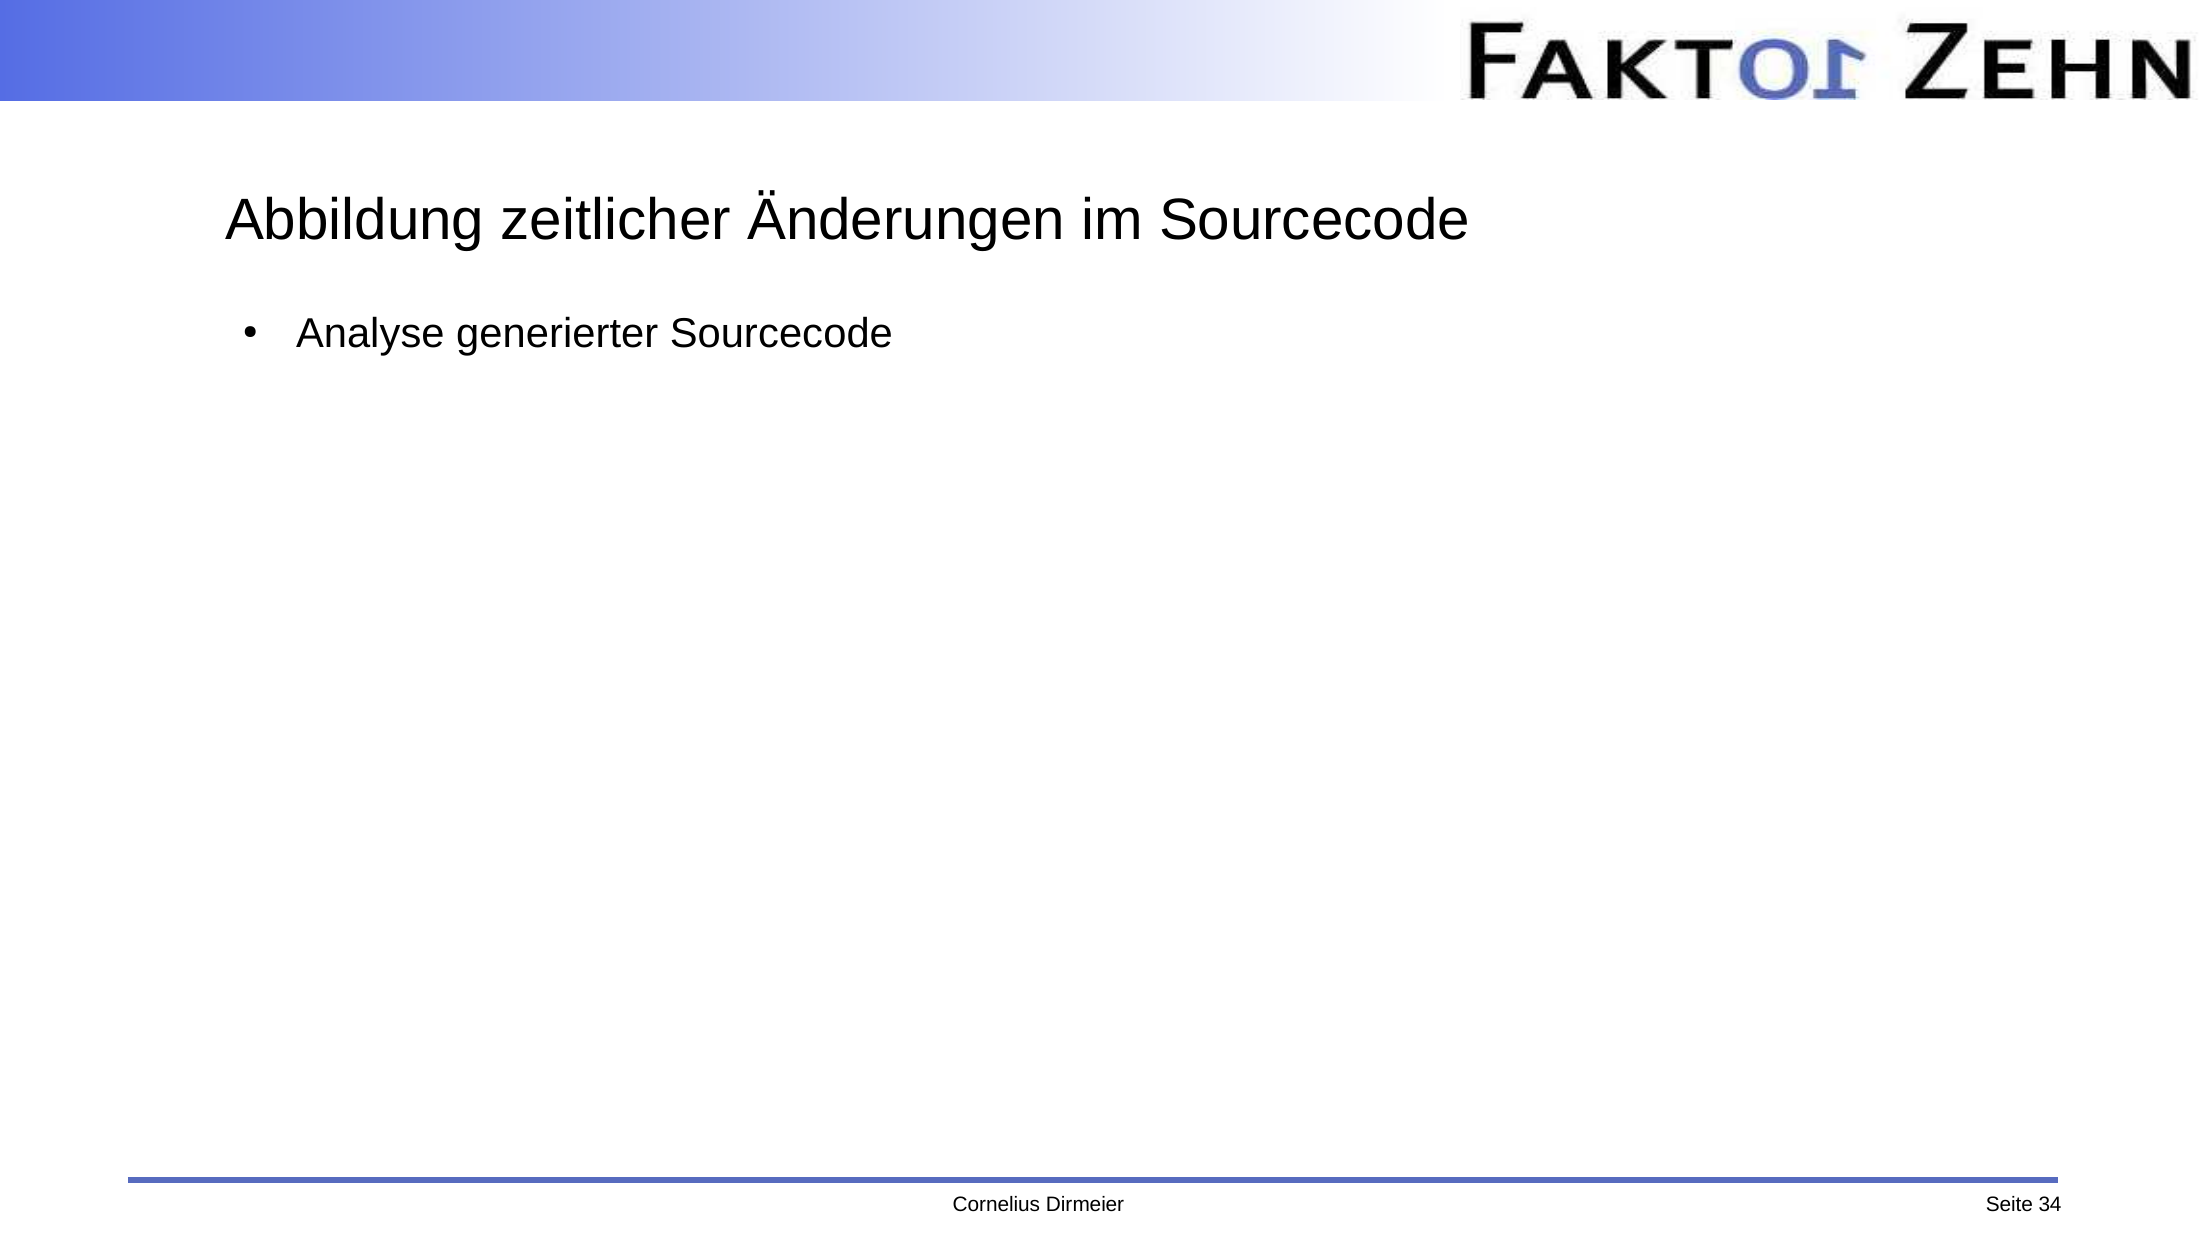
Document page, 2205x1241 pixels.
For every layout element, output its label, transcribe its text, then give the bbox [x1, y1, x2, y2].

picture [1460, 7, 2202, 100]
title Abbildung zeitlicher Änderungen im Sourcecode [225, 142, 1981, 296]
list Analyse generierter Sourcecode [225, 310, 1981, 1078]
